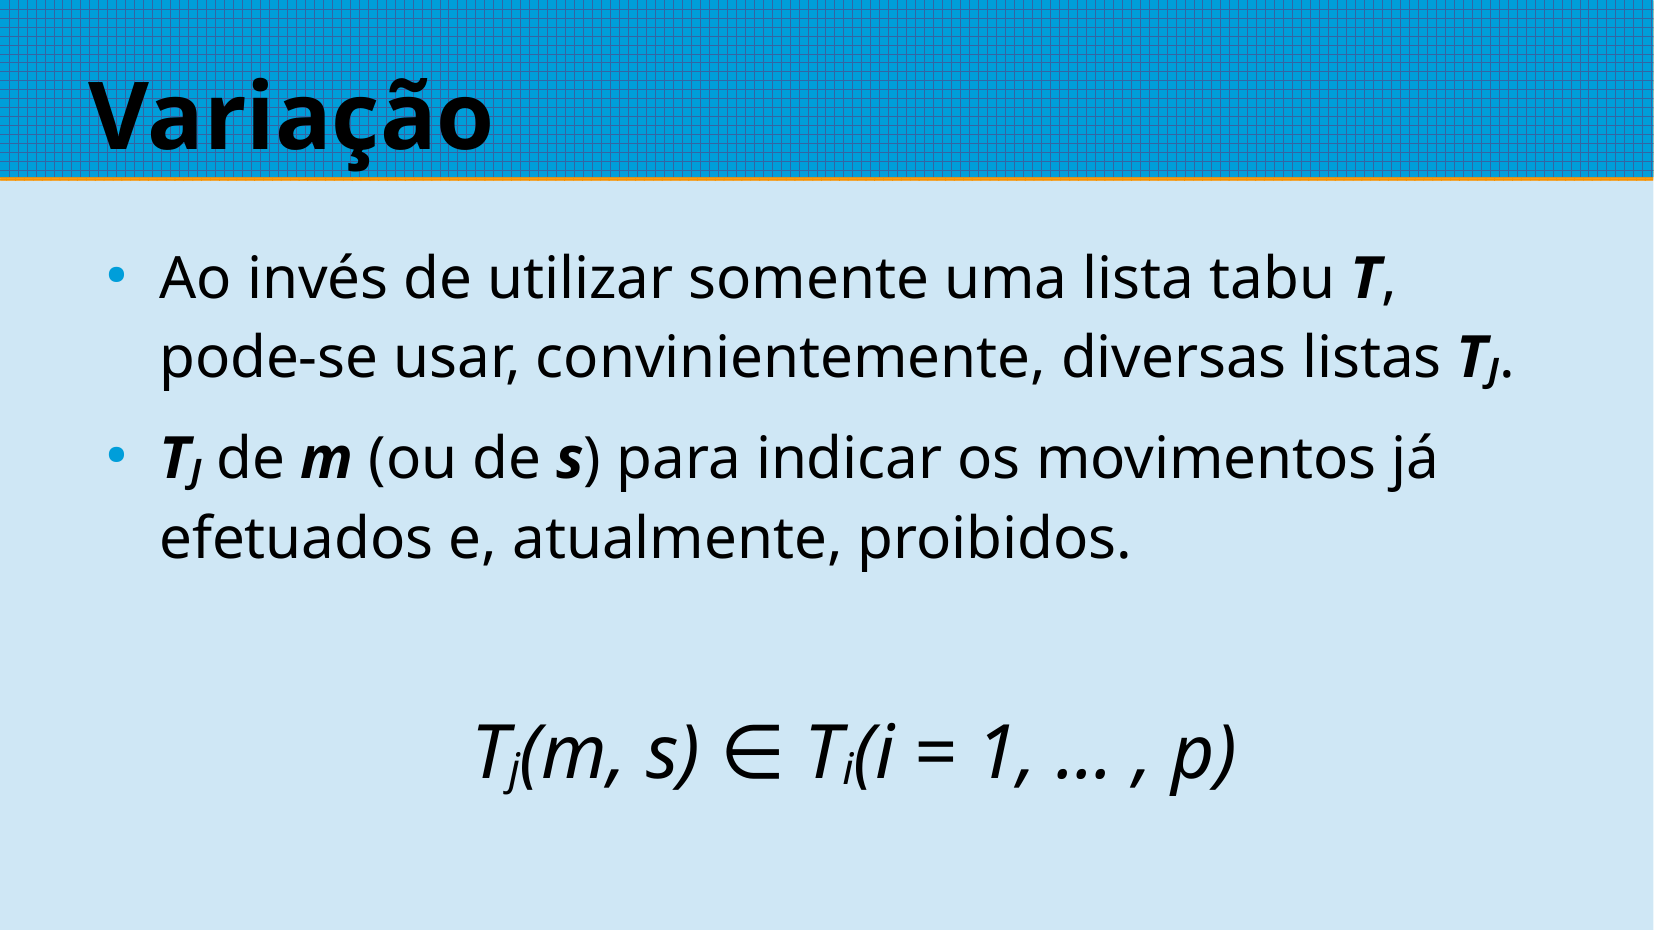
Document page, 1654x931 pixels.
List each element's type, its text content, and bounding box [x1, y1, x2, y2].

title Variação [88, 14, 1565, 178]
list Ao invés de utilizar somente uma lista tabu T, pode-se usar, convinientemente, diversas listas TJ. TJ de m (ou de s) para indicar os movimentos já efetuados e, atualmente, proibidos. Tj(m, s) ∈ Ti(i = 1, ... , p) [88, 236, 1565, 813]
